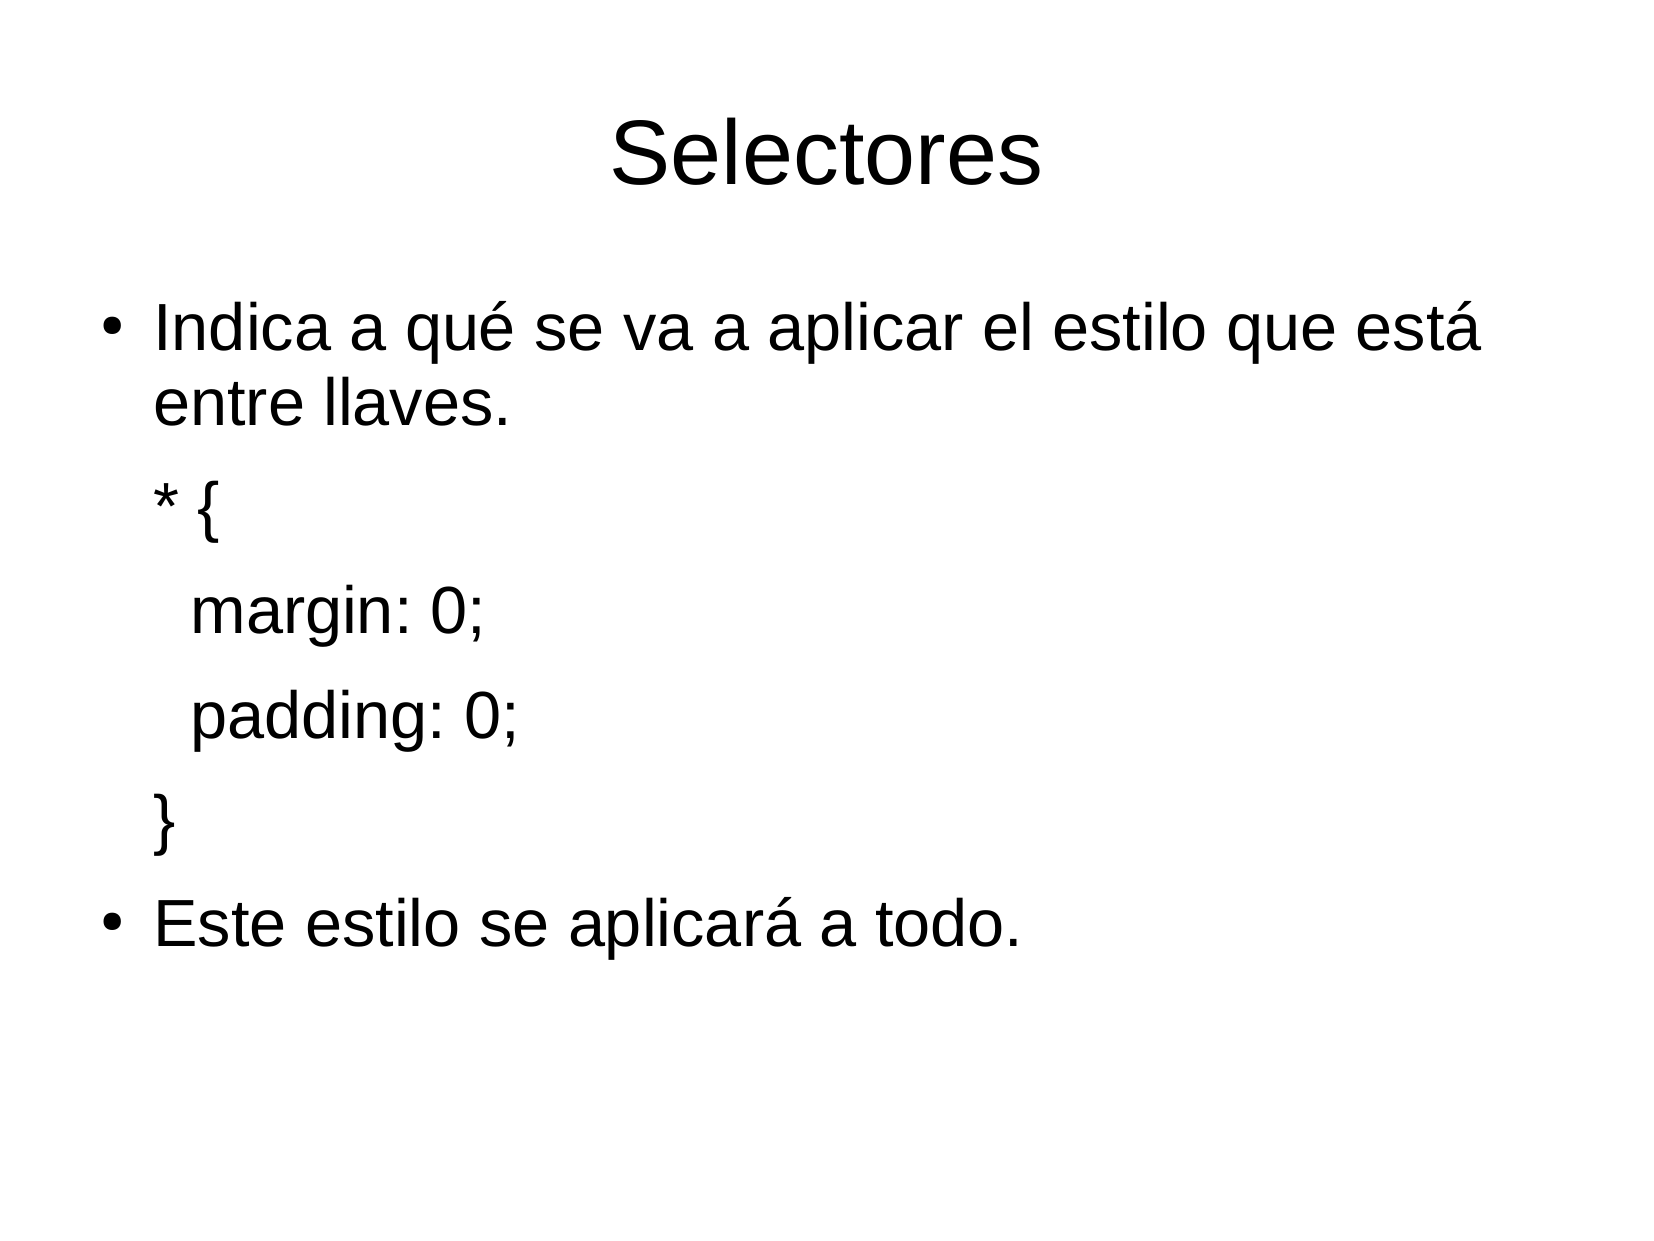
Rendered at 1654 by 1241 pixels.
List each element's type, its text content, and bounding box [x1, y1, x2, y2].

title Selectores [82, 49, 1571, 257]
list Indica a qué se va a aplicar el estilo que está entre llaves. * { margin: 0; padding: 0; } Este estilo se aplicará a todo. [82, 290, 1538, 1010]
